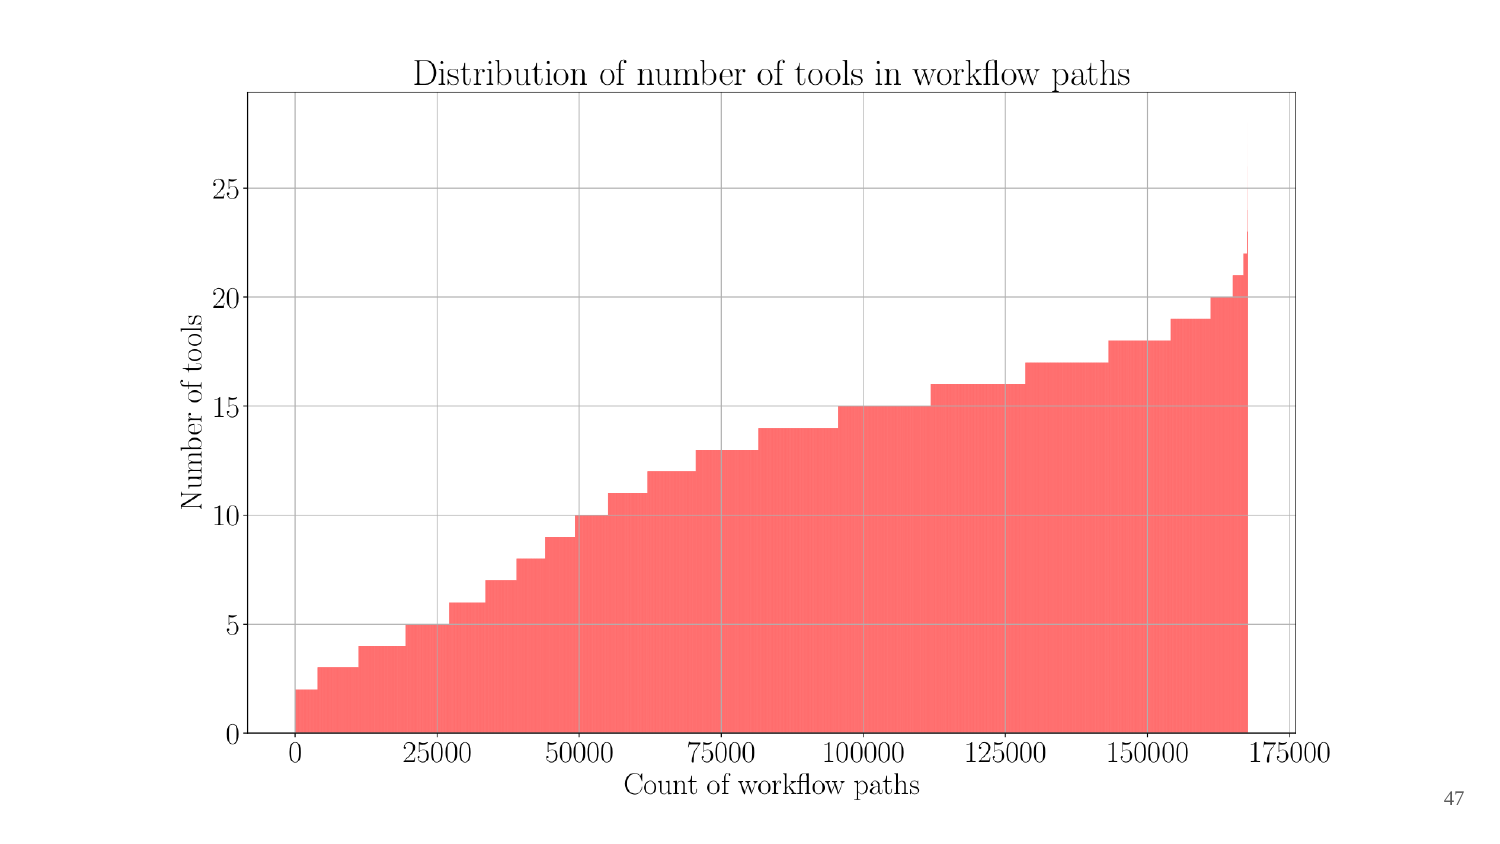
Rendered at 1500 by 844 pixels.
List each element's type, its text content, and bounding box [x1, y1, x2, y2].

slide_number <number> [1389, 764, 1480, 830]
picture [150, 44, 1350, 809]
